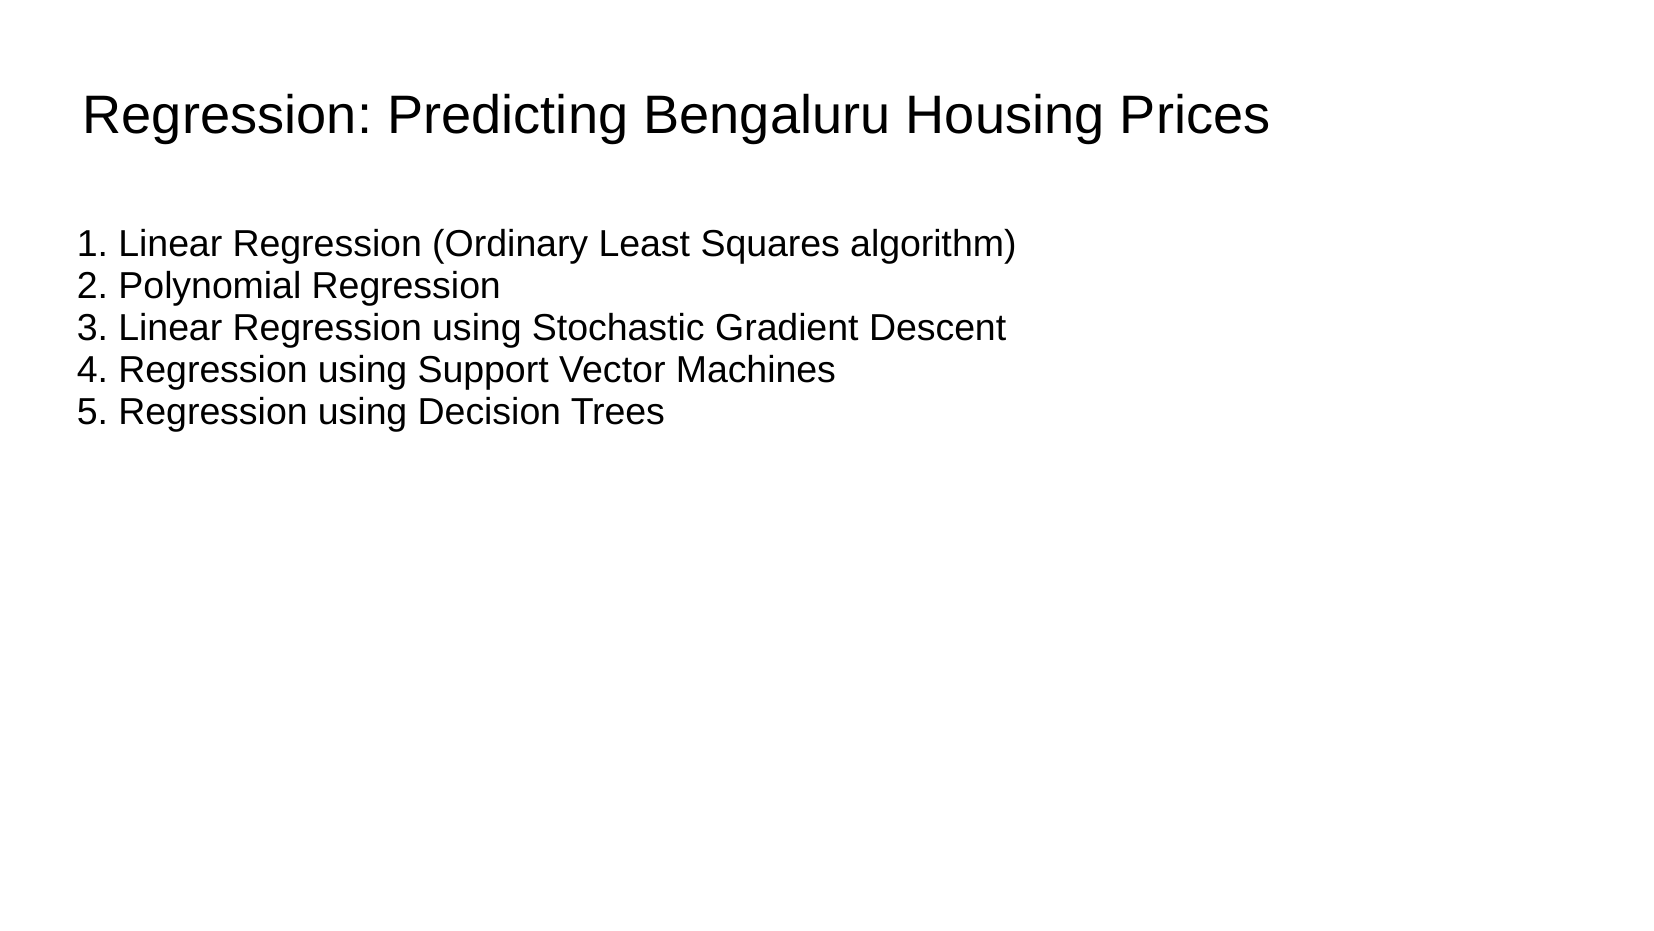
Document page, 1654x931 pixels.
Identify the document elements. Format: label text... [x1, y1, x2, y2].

title Regression: Predicting Bengaluru Housing Prices [82, 36, 1571, 193]
subtitle 1. Linear Regression (Ordinary Least Squares algorithm) 2. Polynomial Regression 3. Linear Regression using Stochastic Gradient Descent 4. Regression using Support Vector Machines 5. Regression using Decision Trees [76, 192, 1565, 463]
